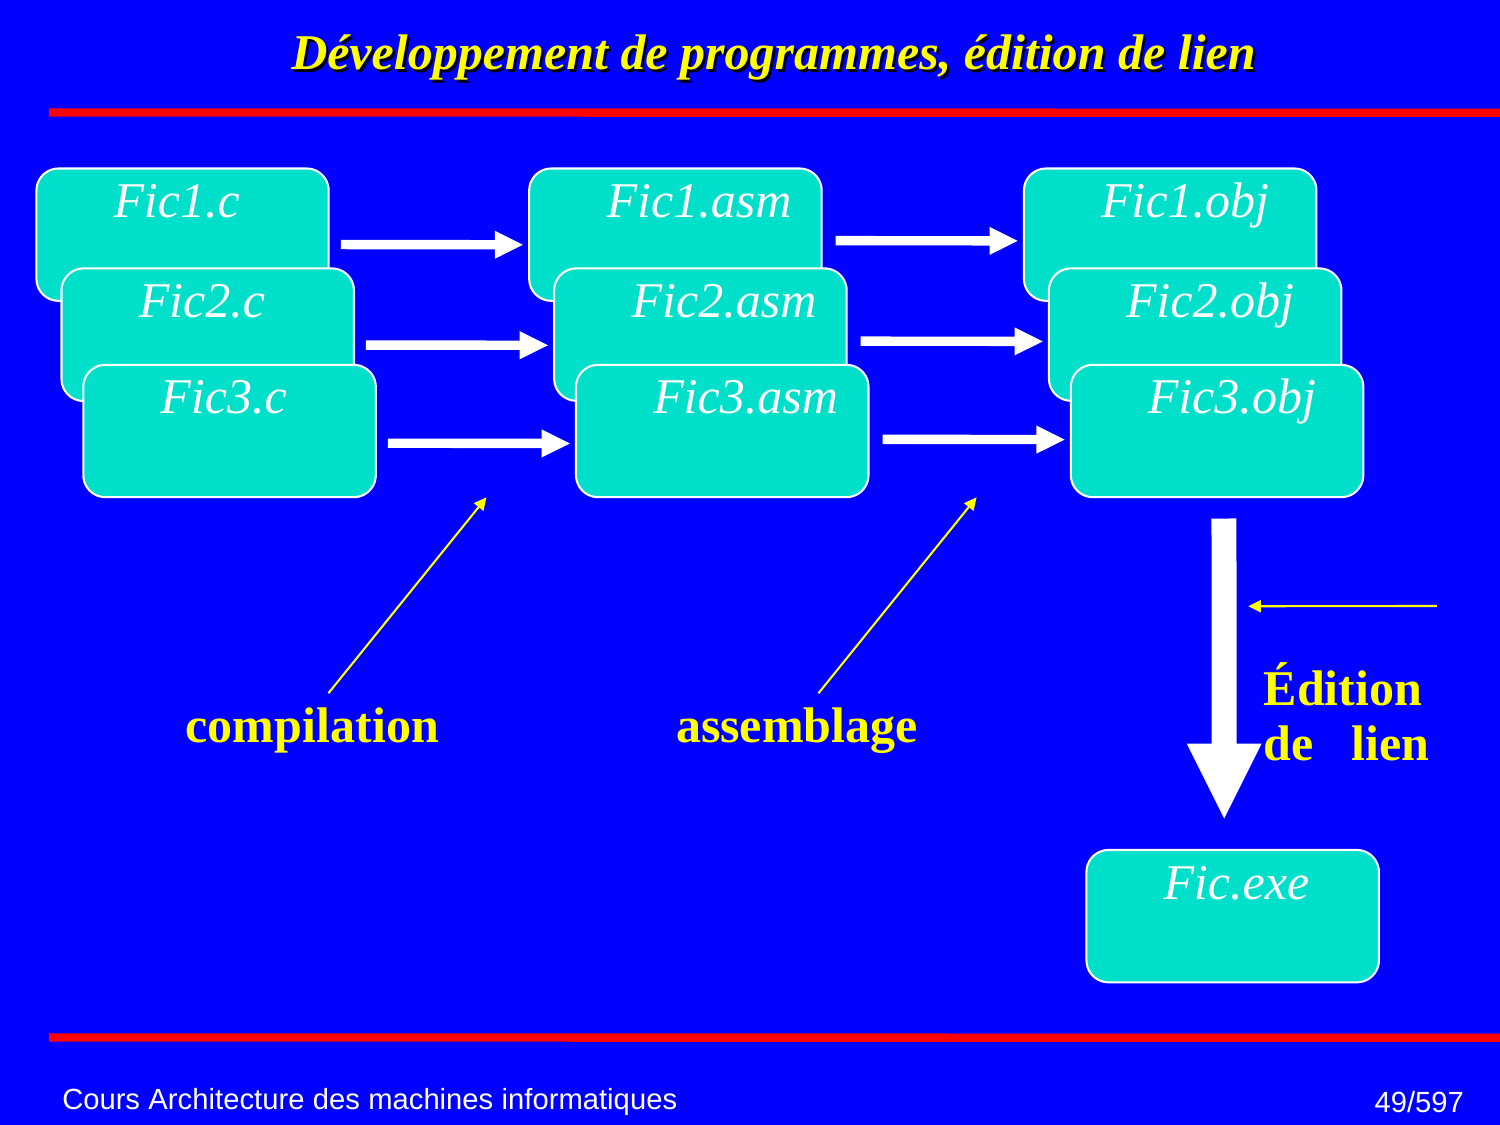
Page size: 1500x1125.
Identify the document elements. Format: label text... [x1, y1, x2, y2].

text_box Fic1.asm [591, 168, 807, 236]
text_box [529, 168, 869, 498]
text_box Fic2.asm [616, 268, 832, 336]
text_box assemblage [661, 693, 934, 761]
text_box Fic2.c [123, 268, 281, 336]
text_box Fic1.c [98, 168, 256, 236]
text_box Fic1.obj [1086, 168, 1285, 236]
text_box Fic3.obj [1133, 364, 1332, 433]
text_box [1086, 849, 1379, 983]
text_box Fic.exe [1148, 849, 1325, 918]
text_box Édition de lien [1249, 655, 1450, 779]
text_box compilation [171, 693, 455, 761]
text_box Fic3.c [145, 364, 302, 433]
text_box [1023, 168, 1364, 498]
text_box Fic2.obj [1111, 268, 1310, 336]
title Développement de programmes, édition de lien [141, 15, 1406, 88]
text_box Fic3.asm [638, 364, 854, 433]
text_box [36, 168, 376, 498]
